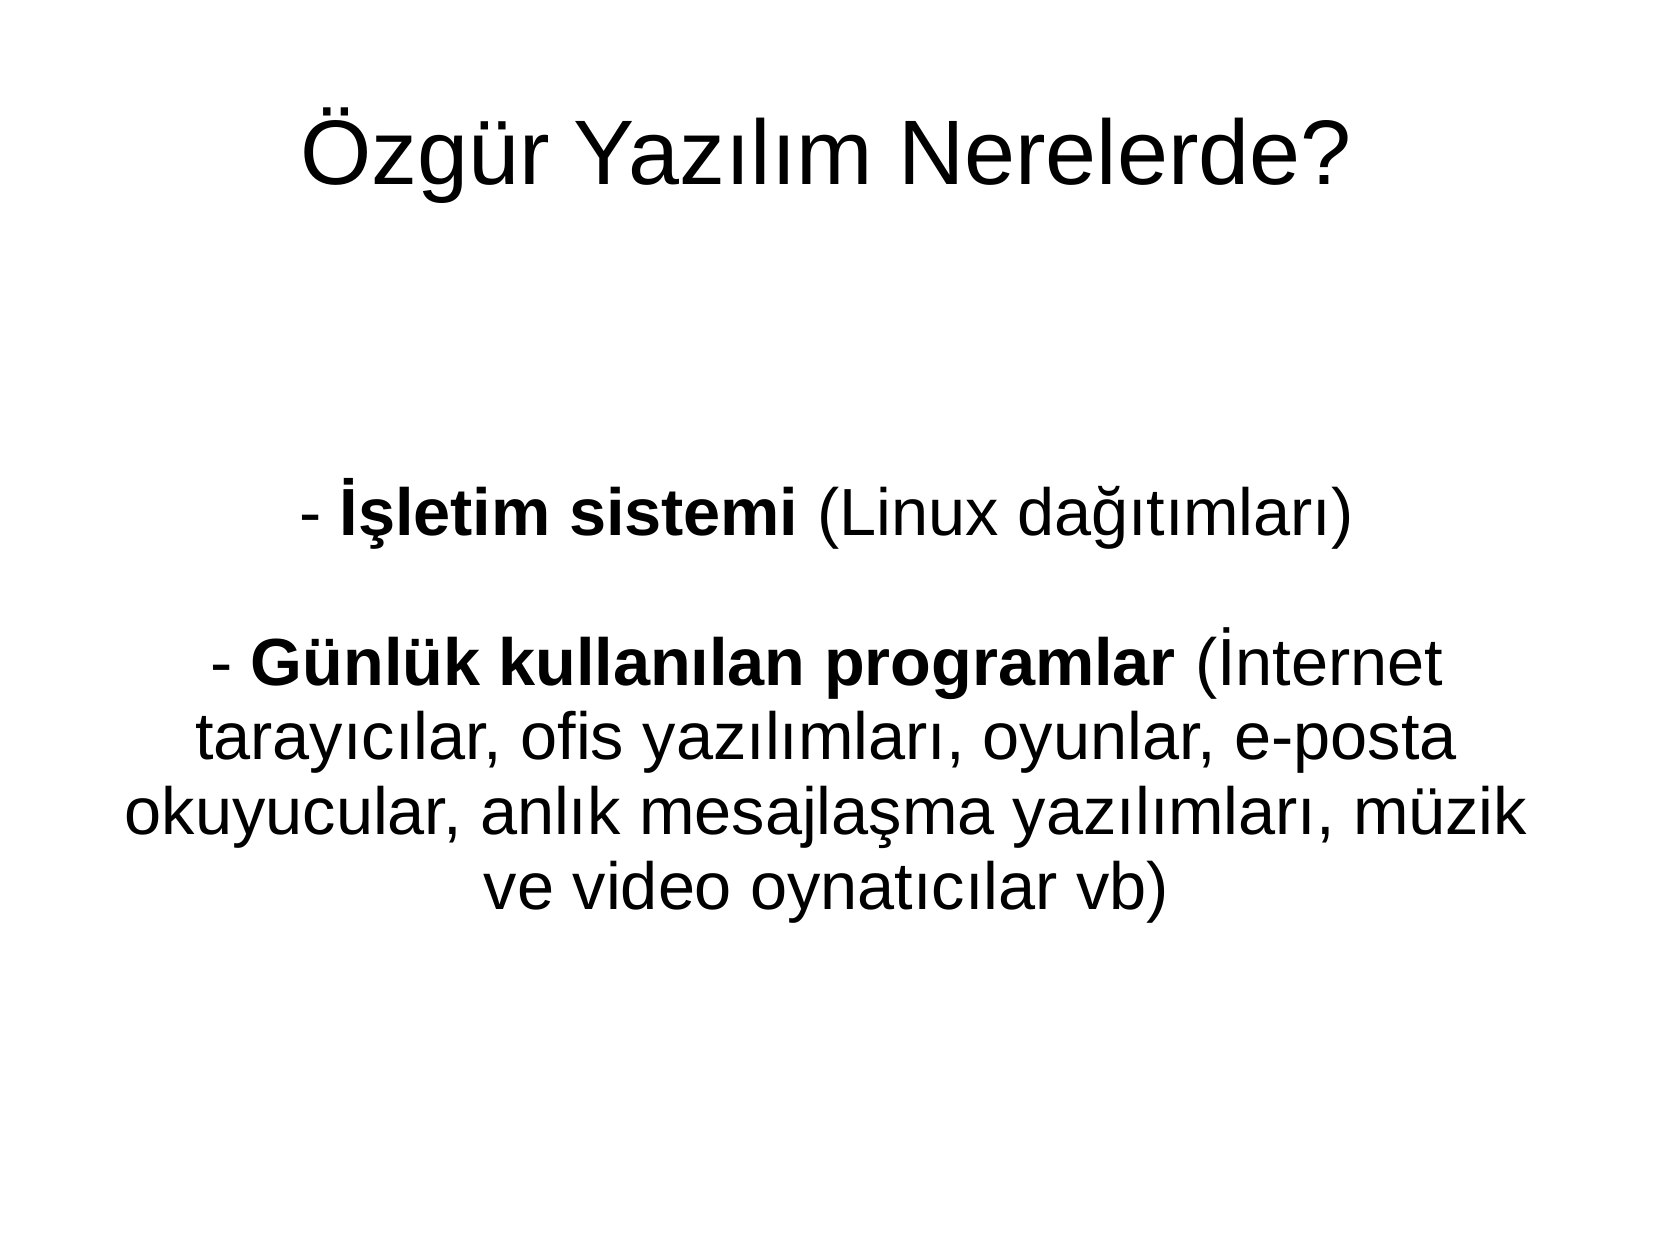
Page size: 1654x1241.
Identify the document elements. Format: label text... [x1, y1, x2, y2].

title Özgür Yazılım Nerelerde? [82, 49, 1571, 257]
subtitle - İşletim sistemi (Linux dağıtımları) - Günlük kullanılan programlar (İnternet tarayıcılar, ofis yazılımları, oyunlar, e-posta okuyucular, anlık mesajlaşma yazılımları, müzik ve video oynatıcılar vb) [82, 290, 1571, 1109]
